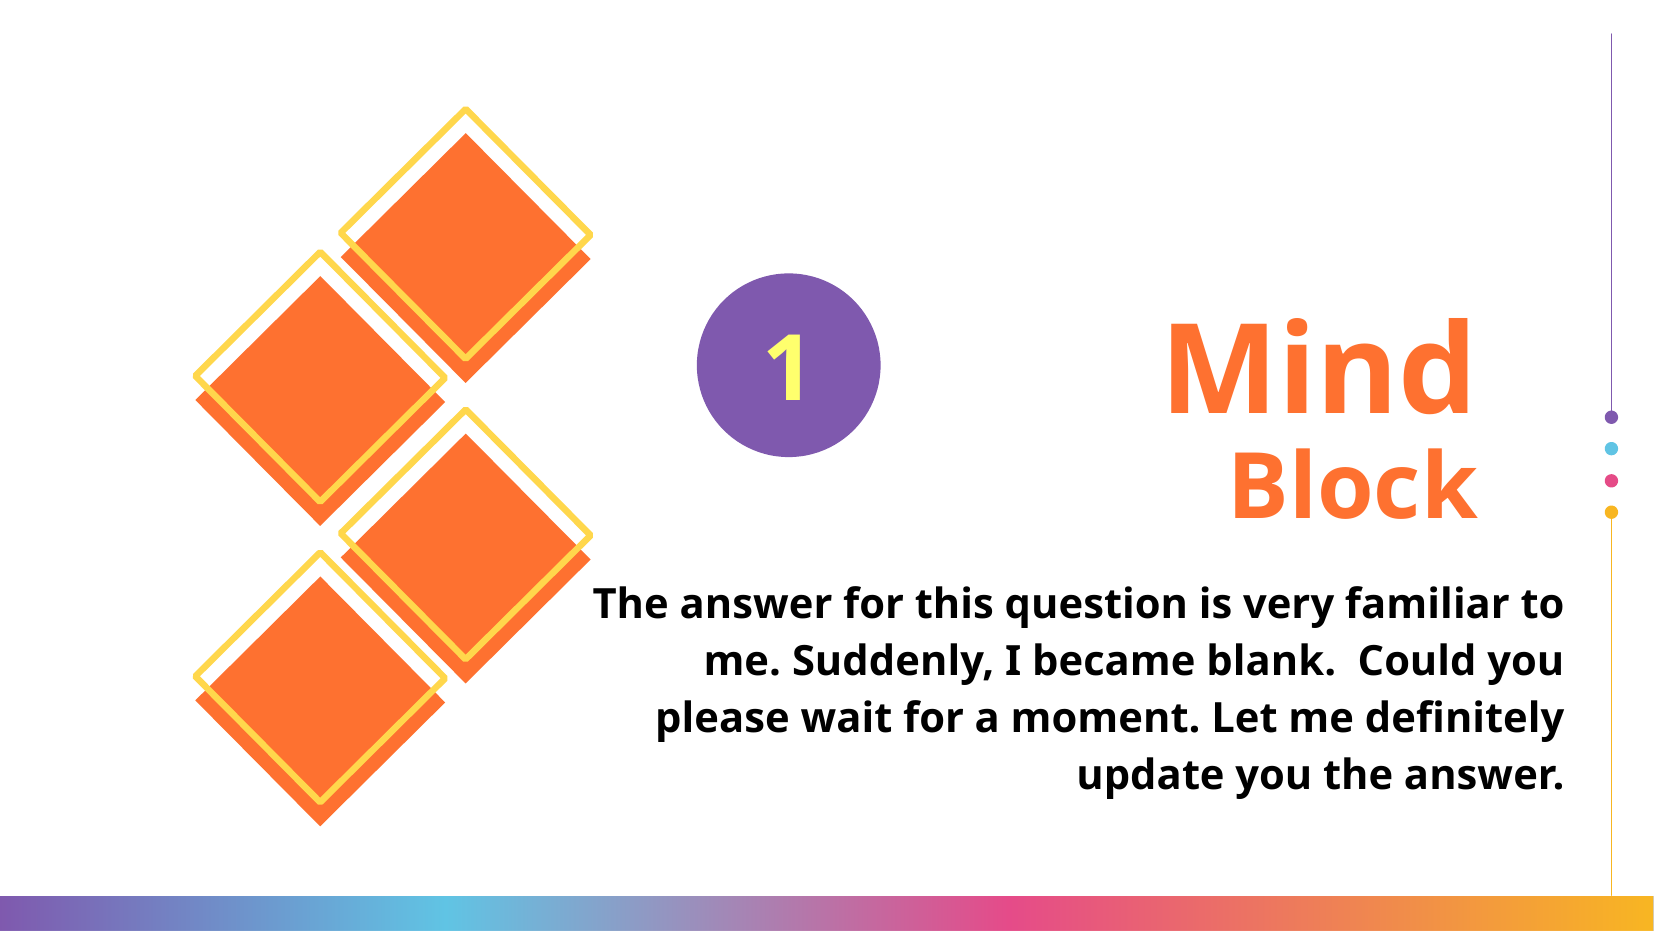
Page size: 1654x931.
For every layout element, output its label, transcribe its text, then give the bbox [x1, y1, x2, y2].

title Block [1041, 417, 1479, 549]
title The answer for this question is very familiar to me. Suddenly, I became blank. Could you please wait for a moment. Let me definitely update you the answer. [590, 561, 1565, 815]
picture [0, 896, 1654, 931]
text_box 1 [696, 273, 840, 458]
title Mind [840, 219, 1479, 511]
